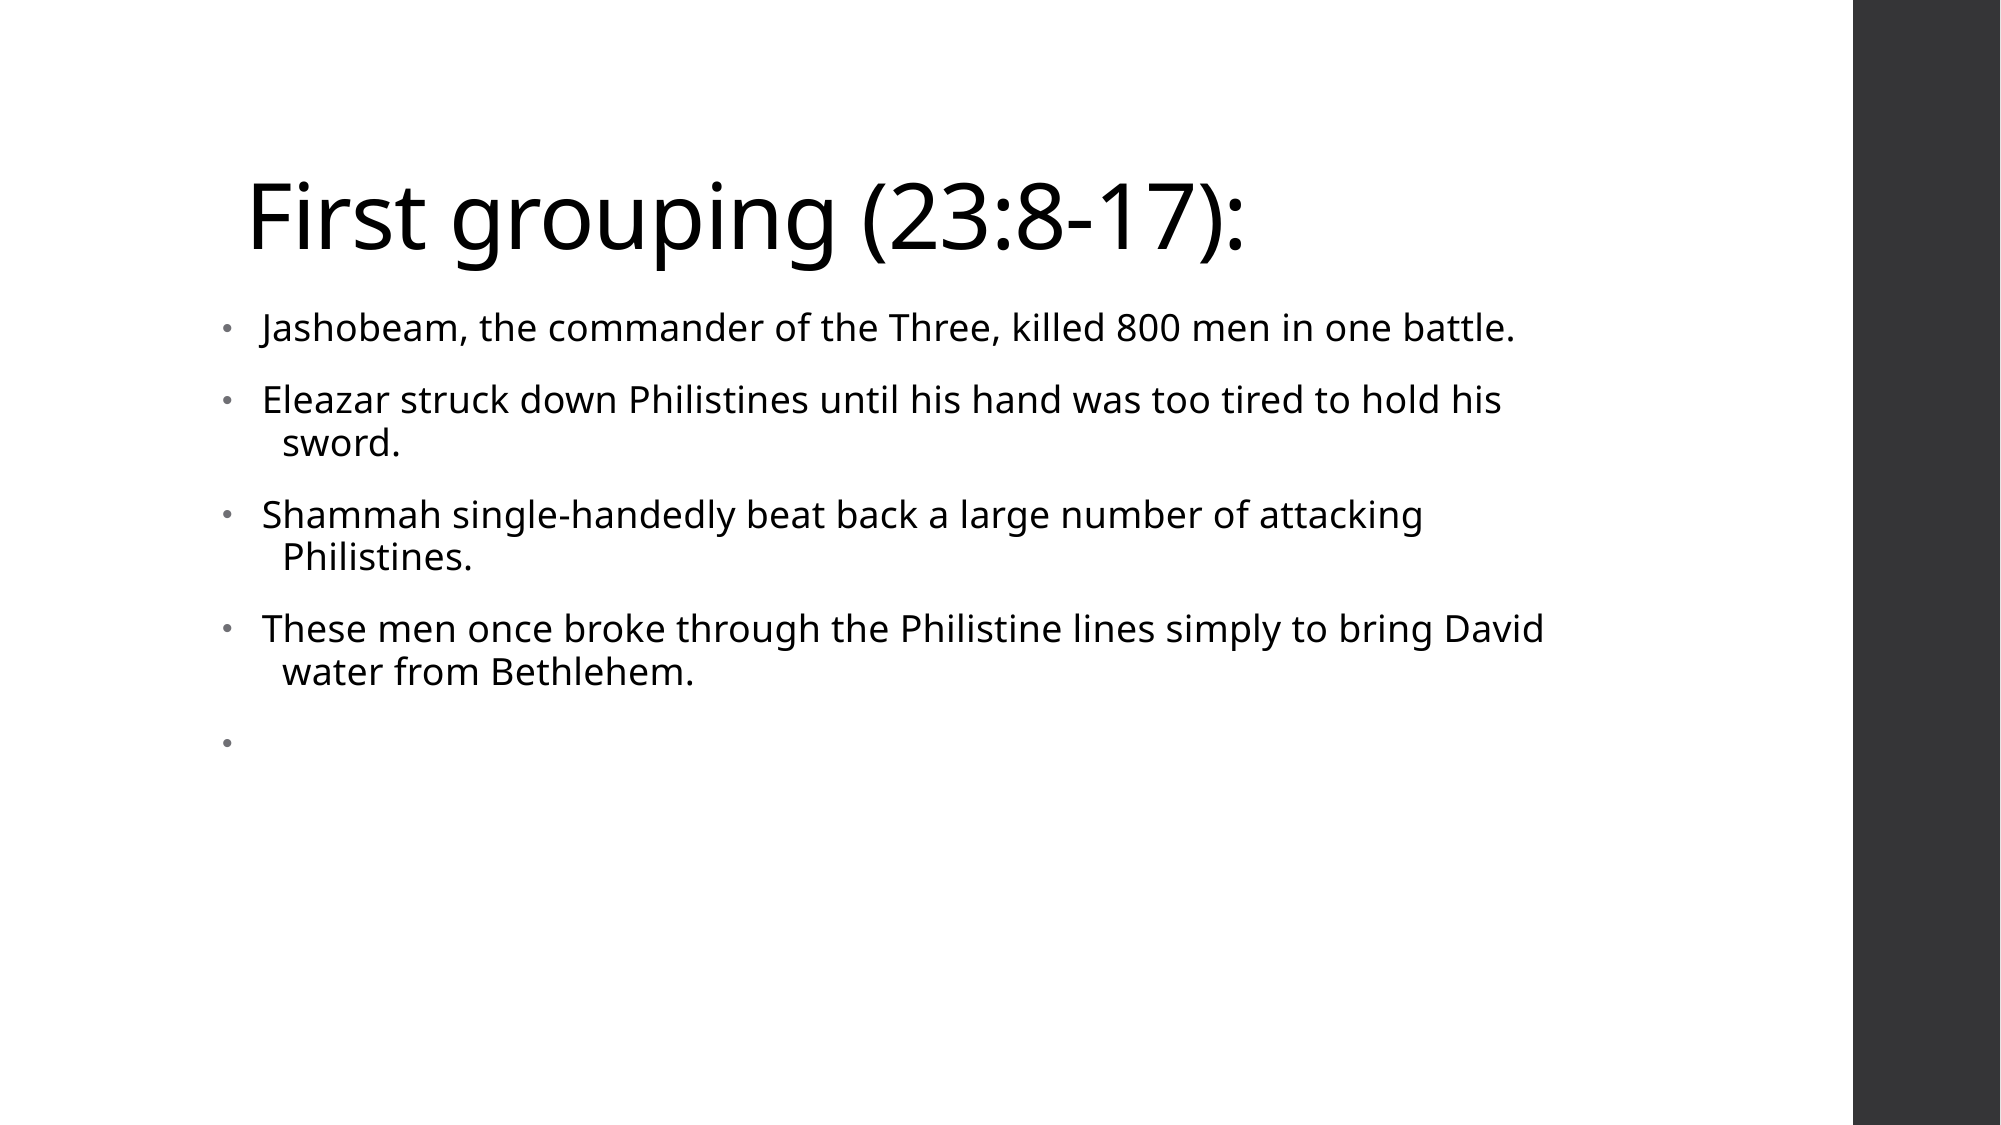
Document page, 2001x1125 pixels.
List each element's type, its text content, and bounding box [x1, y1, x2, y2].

title First grouping (23:8-17): [206, 60, 1797, 278]
list Jashobeam, the commander of the Three, killed 800 men in one battle. Eleazar struck down Philistines until his hand was too tired to hold his sword. Shammah single-handedly beat back a large number of attacking Philistines. These men once broke through the Philistine lines simply to bring David water from Bethlehem. [206, 299, 1617, 1014]
